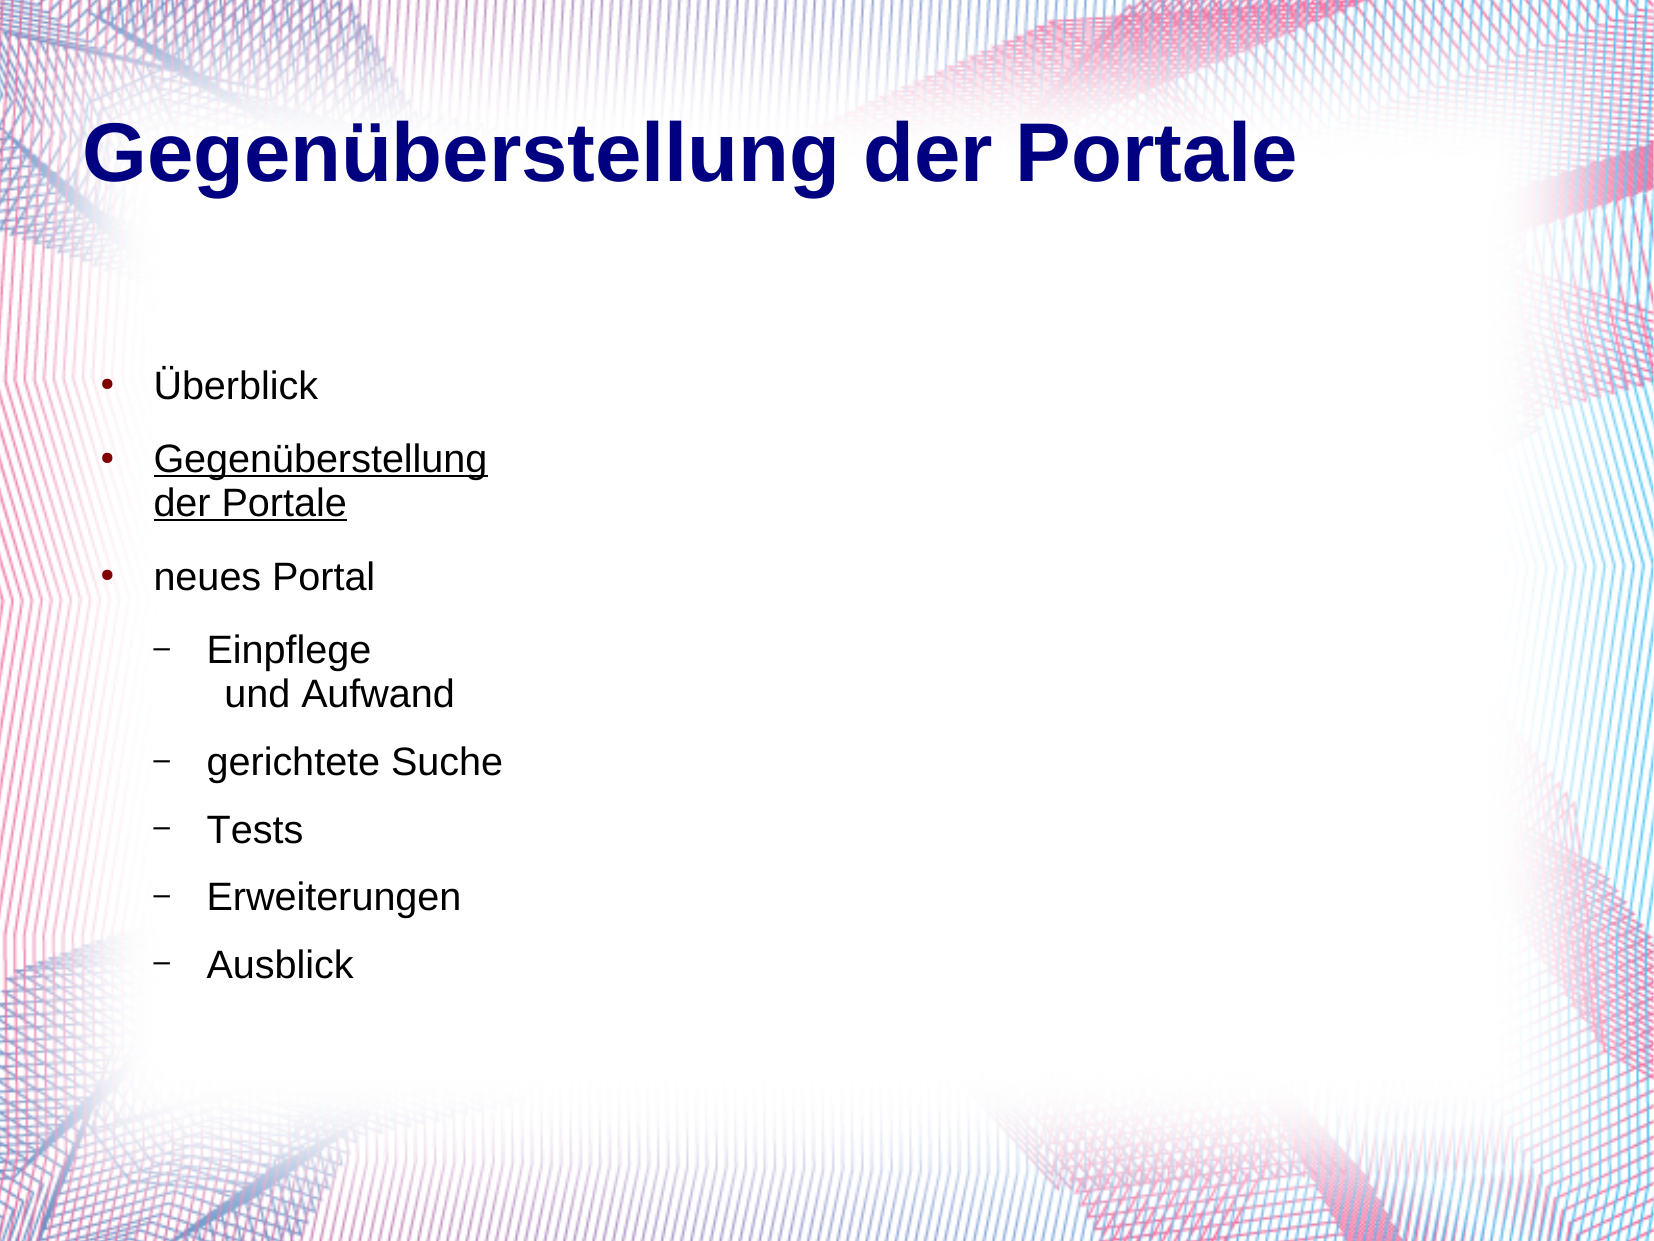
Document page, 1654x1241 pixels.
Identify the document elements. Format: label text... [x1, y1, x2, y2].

title Gegenüberstellung der Portale [82, 49, 1571, 257]
picture [0, 0, 1654, 1241]
list Überblick Gegenüberstellung der Portale neues Portal Einpflege und Aufwand gerichtete Suche Tests Erweiterungen Ausblick [82, 290, 520, 1109]
